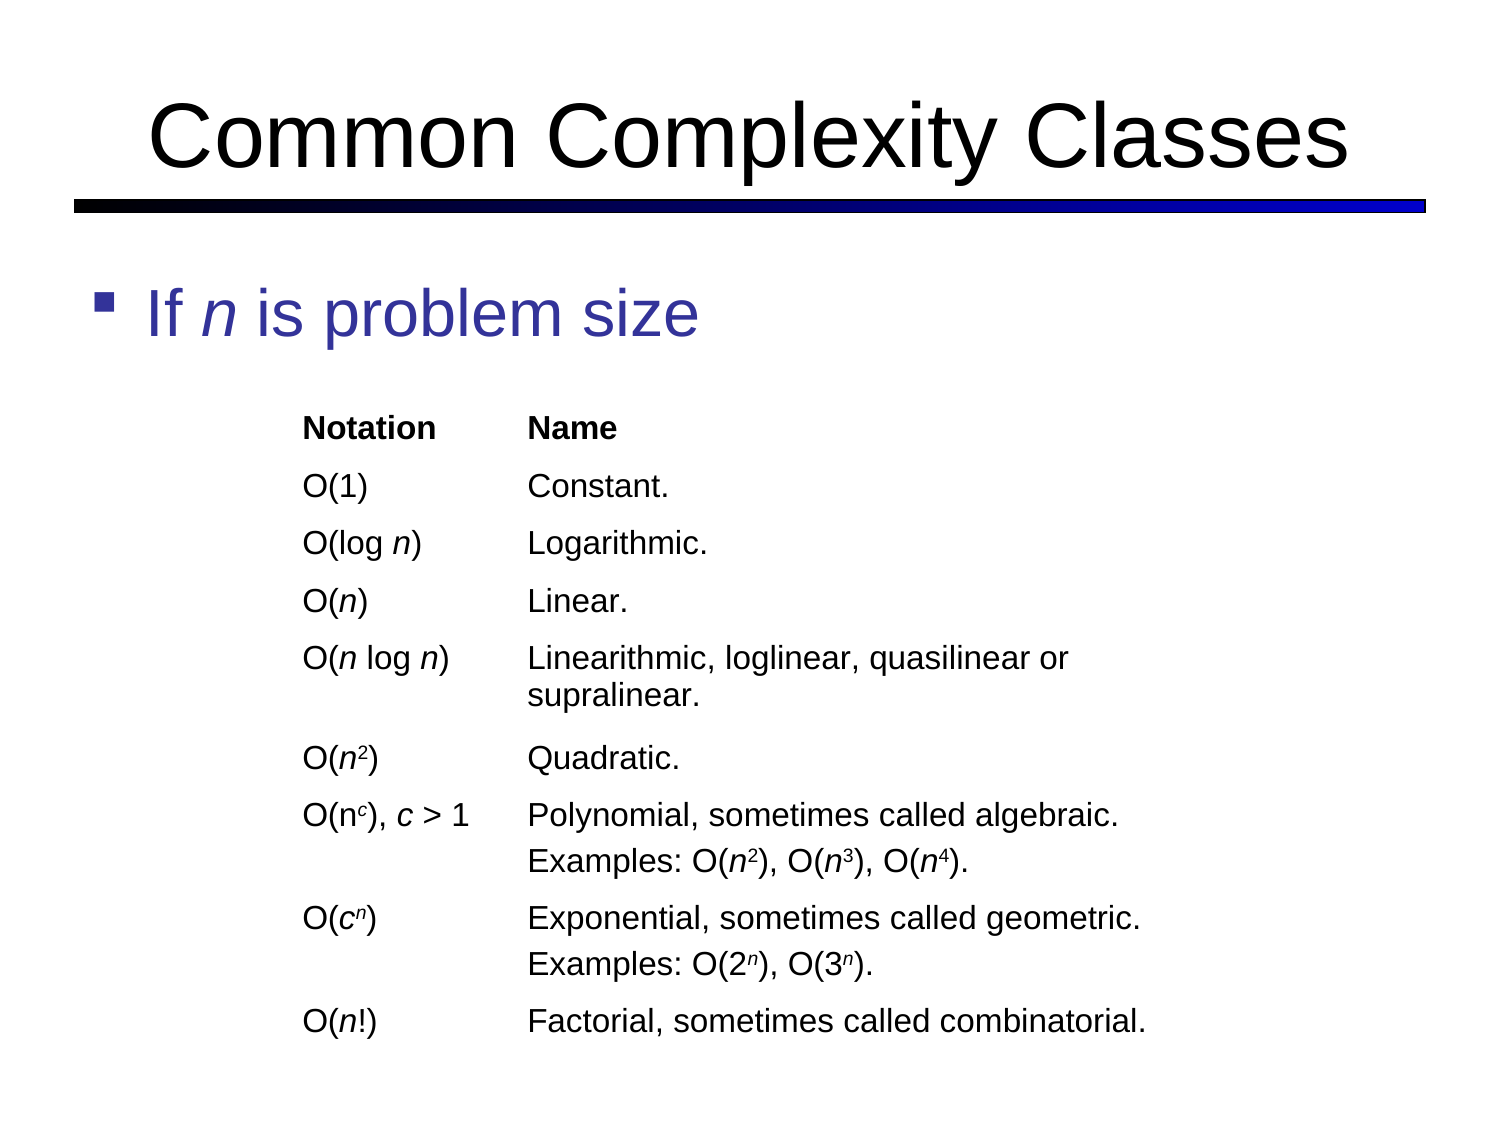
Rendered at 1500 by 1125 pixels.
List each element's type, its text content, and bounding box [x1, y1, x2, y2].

table_cell Linearithmic, loglinear, quasilinear or supralinear. [512, 630, 1175, 730]
table_cell O(n2) [287, 730, 512, 787]
table_cell Exponential, sometimes called geometric. Examples: O(2n), O(3n). [512, 890, 1175, 993]
table_cell Polynomial, sometimes called algebraic. Examples: O(n2), O(n3), O(n4). [512, 787, 1175, 890]
table_header Name [512, 400, 1175, 458]
table_cell O(n) [287, 573, 512, 630]
table_cell O(nc), c > 1 [287, 787, 512, 890]
text_box If n is problem size [75, 262, 1426, 1005]
table_header Notation [287, 400, 512, 458]
text_box Common Complexity Classes [75, 37, 1426, 225]
table_cell O(n!) [287, 993, 512, 1051]
table_cell Factorial, sometimes called combinatorial. [512, 993, 1175, 1051]
table_cell Linear. [512, 573, 1175, 630]
table_cell O(cn) [287, 890, 512, 993]
table_cell Logarithmic. [512, 515, 1175, 573]
table_cell O(1) [287, 458, 512, 515]
table_cell Quadratic. [512, 730, 1175, 787]
table_cell Constant. [512, 458, 1175, 515]
table_cell O(log n) [287, 515, 512, 573]
table_cell O(n log n) [287, 630, 512, 730]
